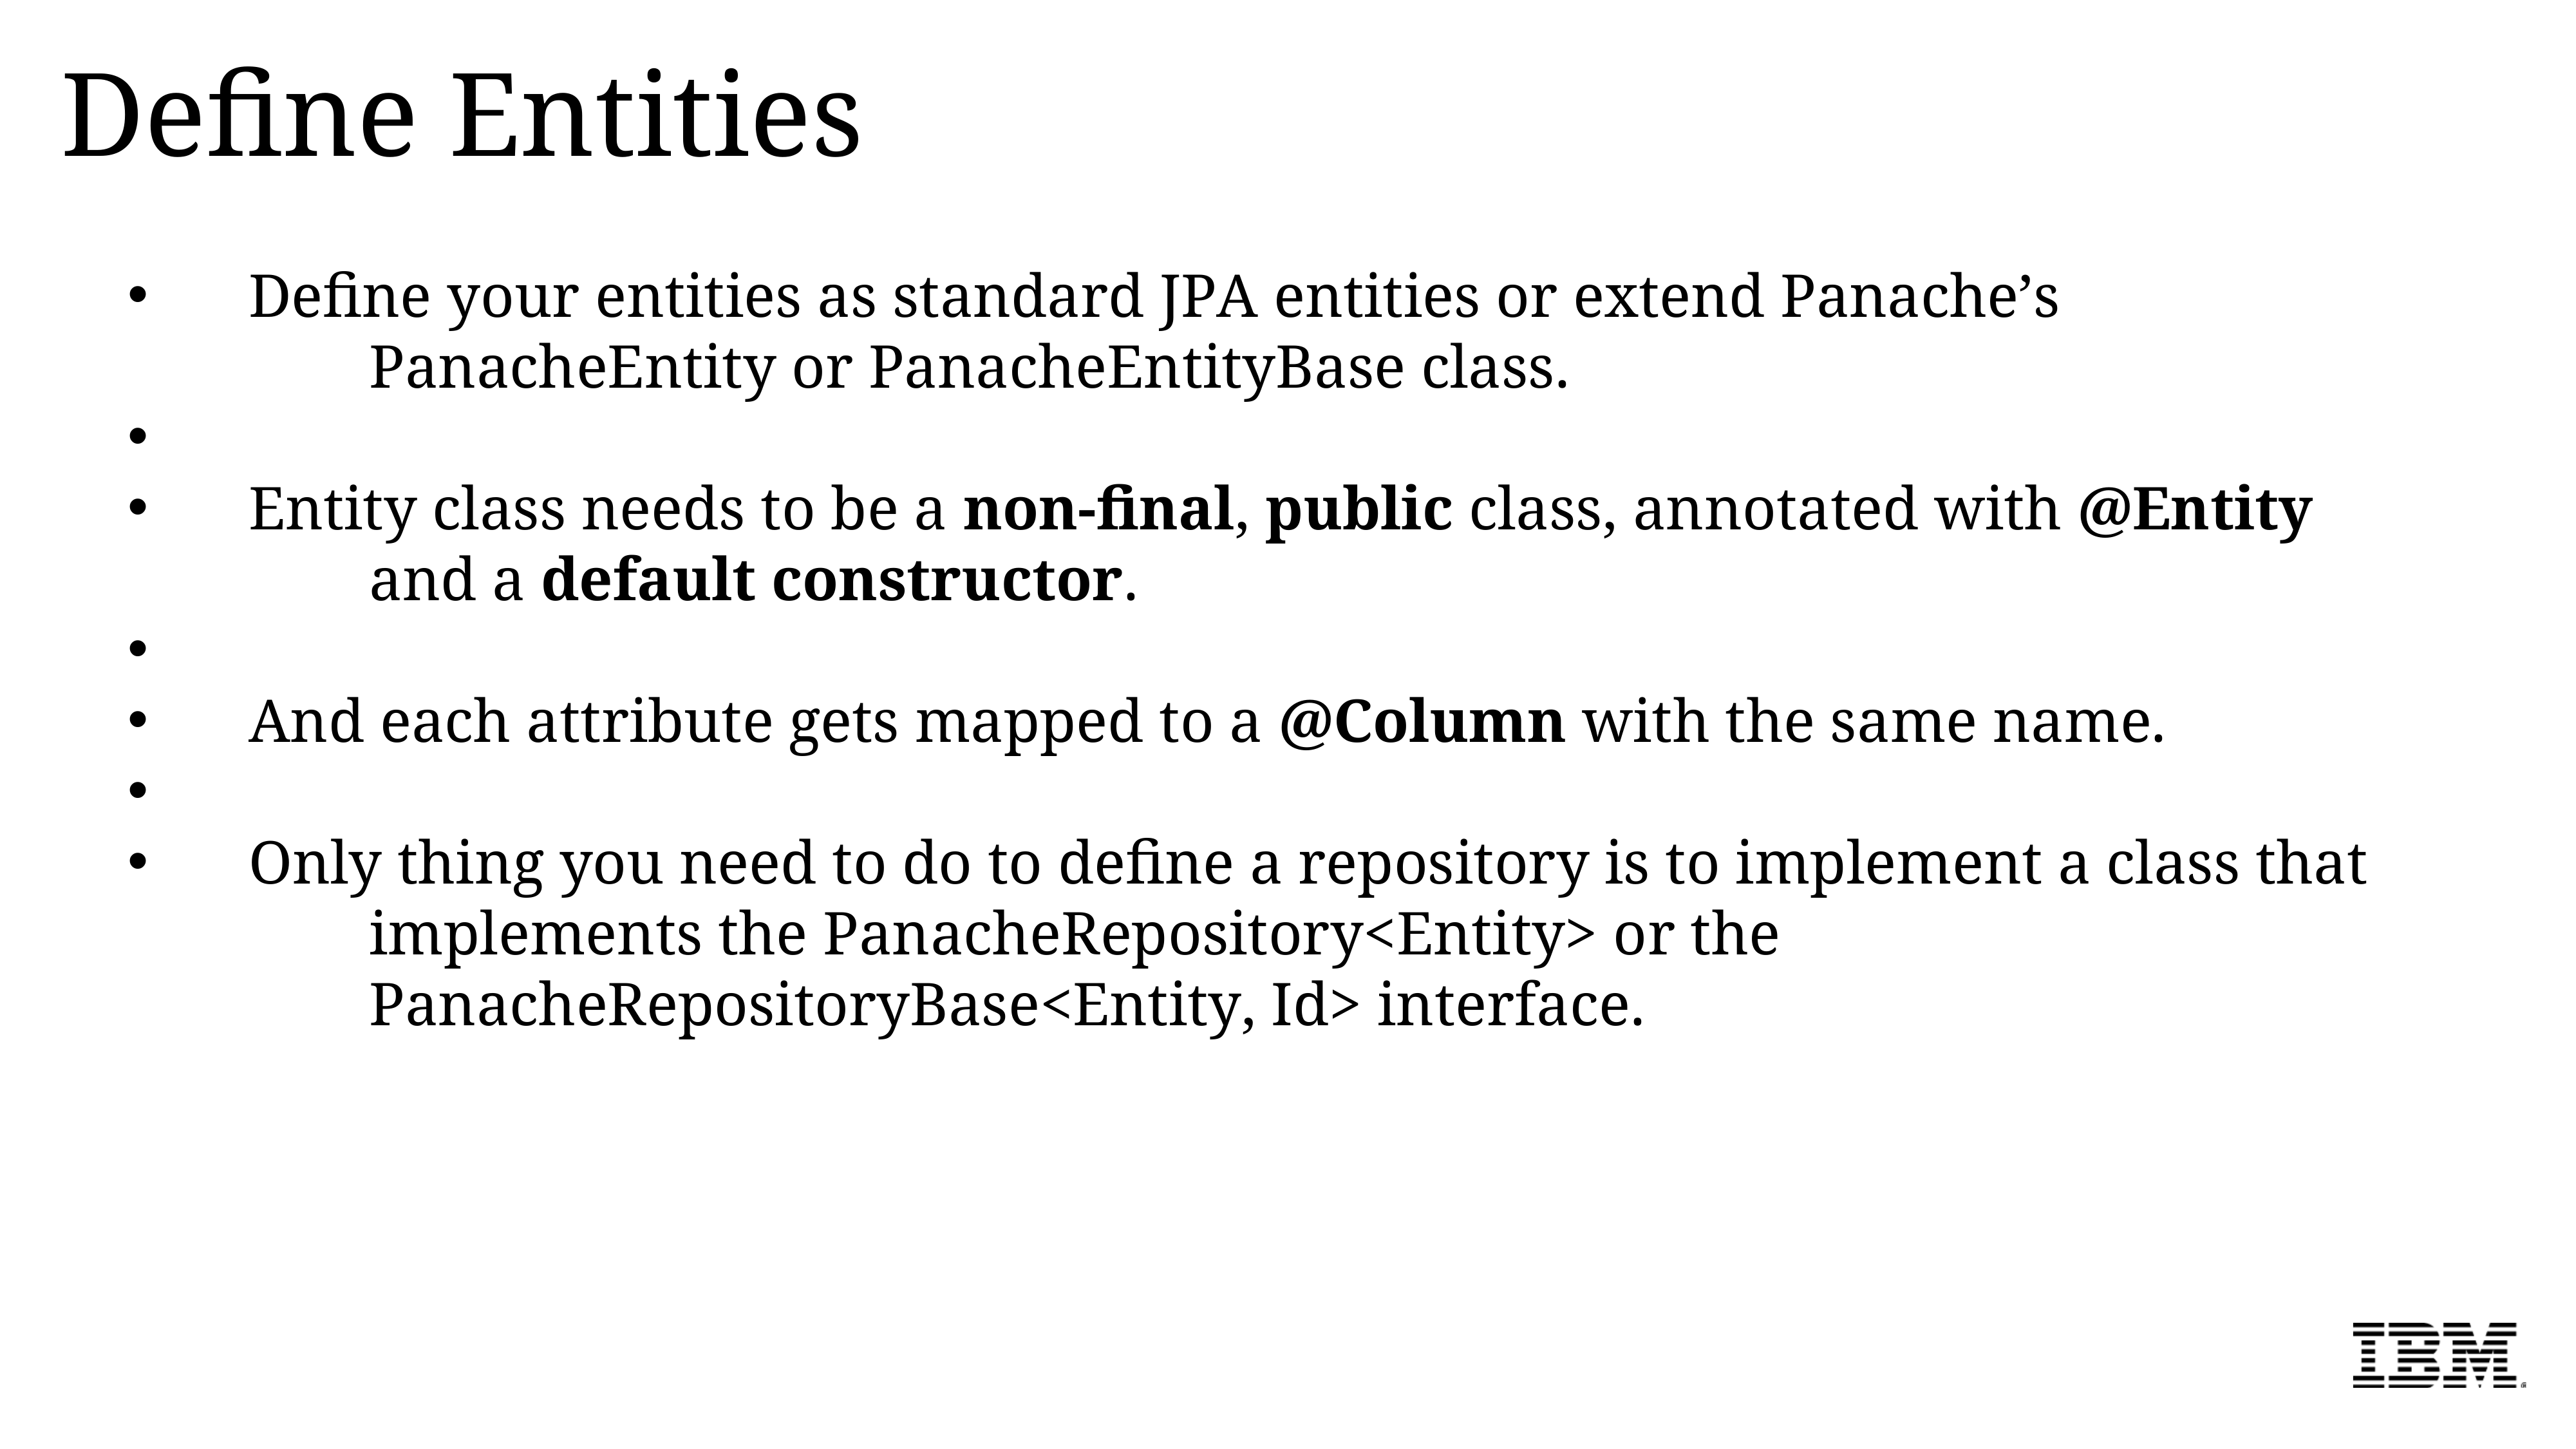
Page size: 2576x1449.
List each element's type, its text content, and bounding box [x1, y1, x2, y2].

text_box Define your entities as standard JPA entities or extend Panache’s PanacheEntity or PanacheEntityBase class. Entity class needs to be a non-final, public class, annotated with @Entity and a default constructor. And each attribute gets mapped to a @Column with the same name. Only thing you need to do to define a repository is to implement a class that implements the PanacheRepository<Entity> or the PanacheRepositoryBase<Entity, Id> interface. [127, 258, 2432, 1240]
title Define Entities [127, 41, 1832, 212]
